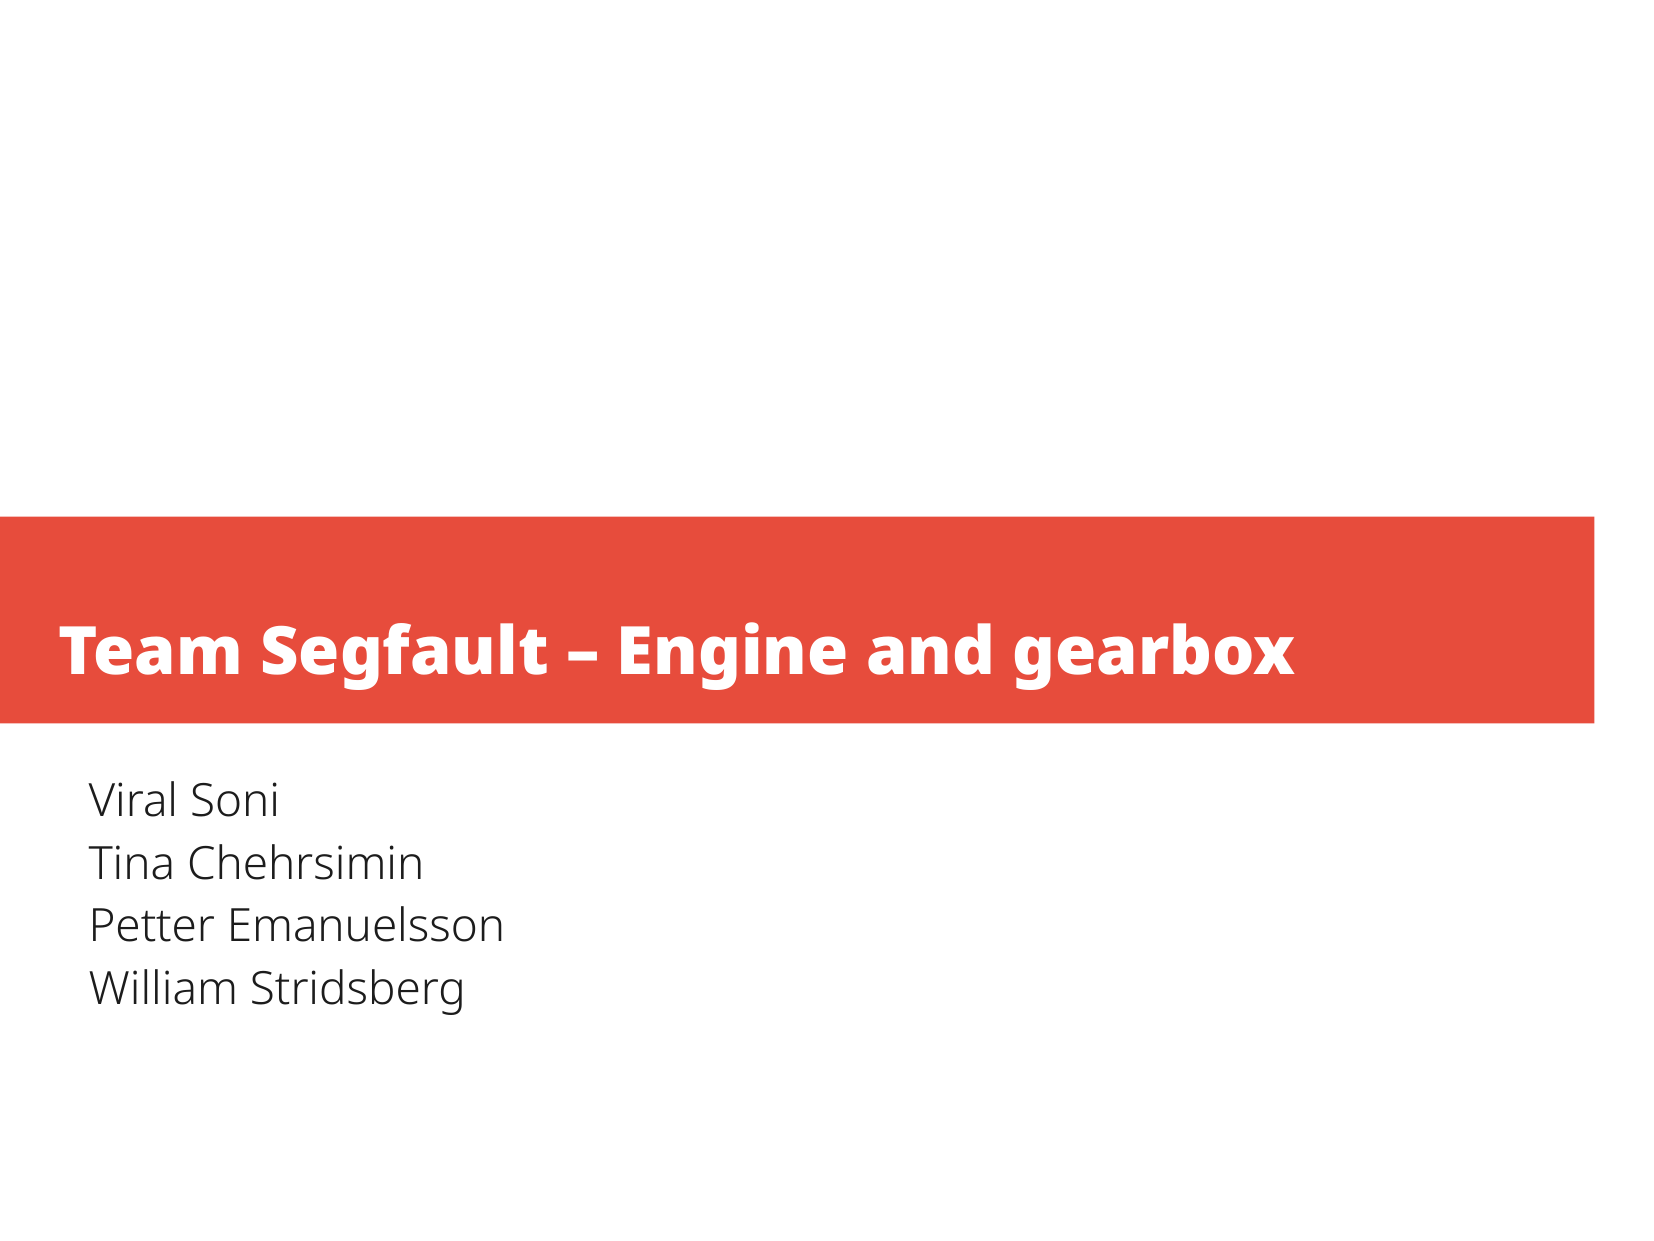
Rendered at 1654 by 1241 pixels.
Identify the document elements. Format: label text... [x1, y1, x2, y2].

subtitle Viral Soni Tina Chehrsimin Petter Emanuelsson William Stridsberg [88, 767, 1595, 1182]
title Team Segfault – Engine and gearbox [59, 546, 1595, 694]
